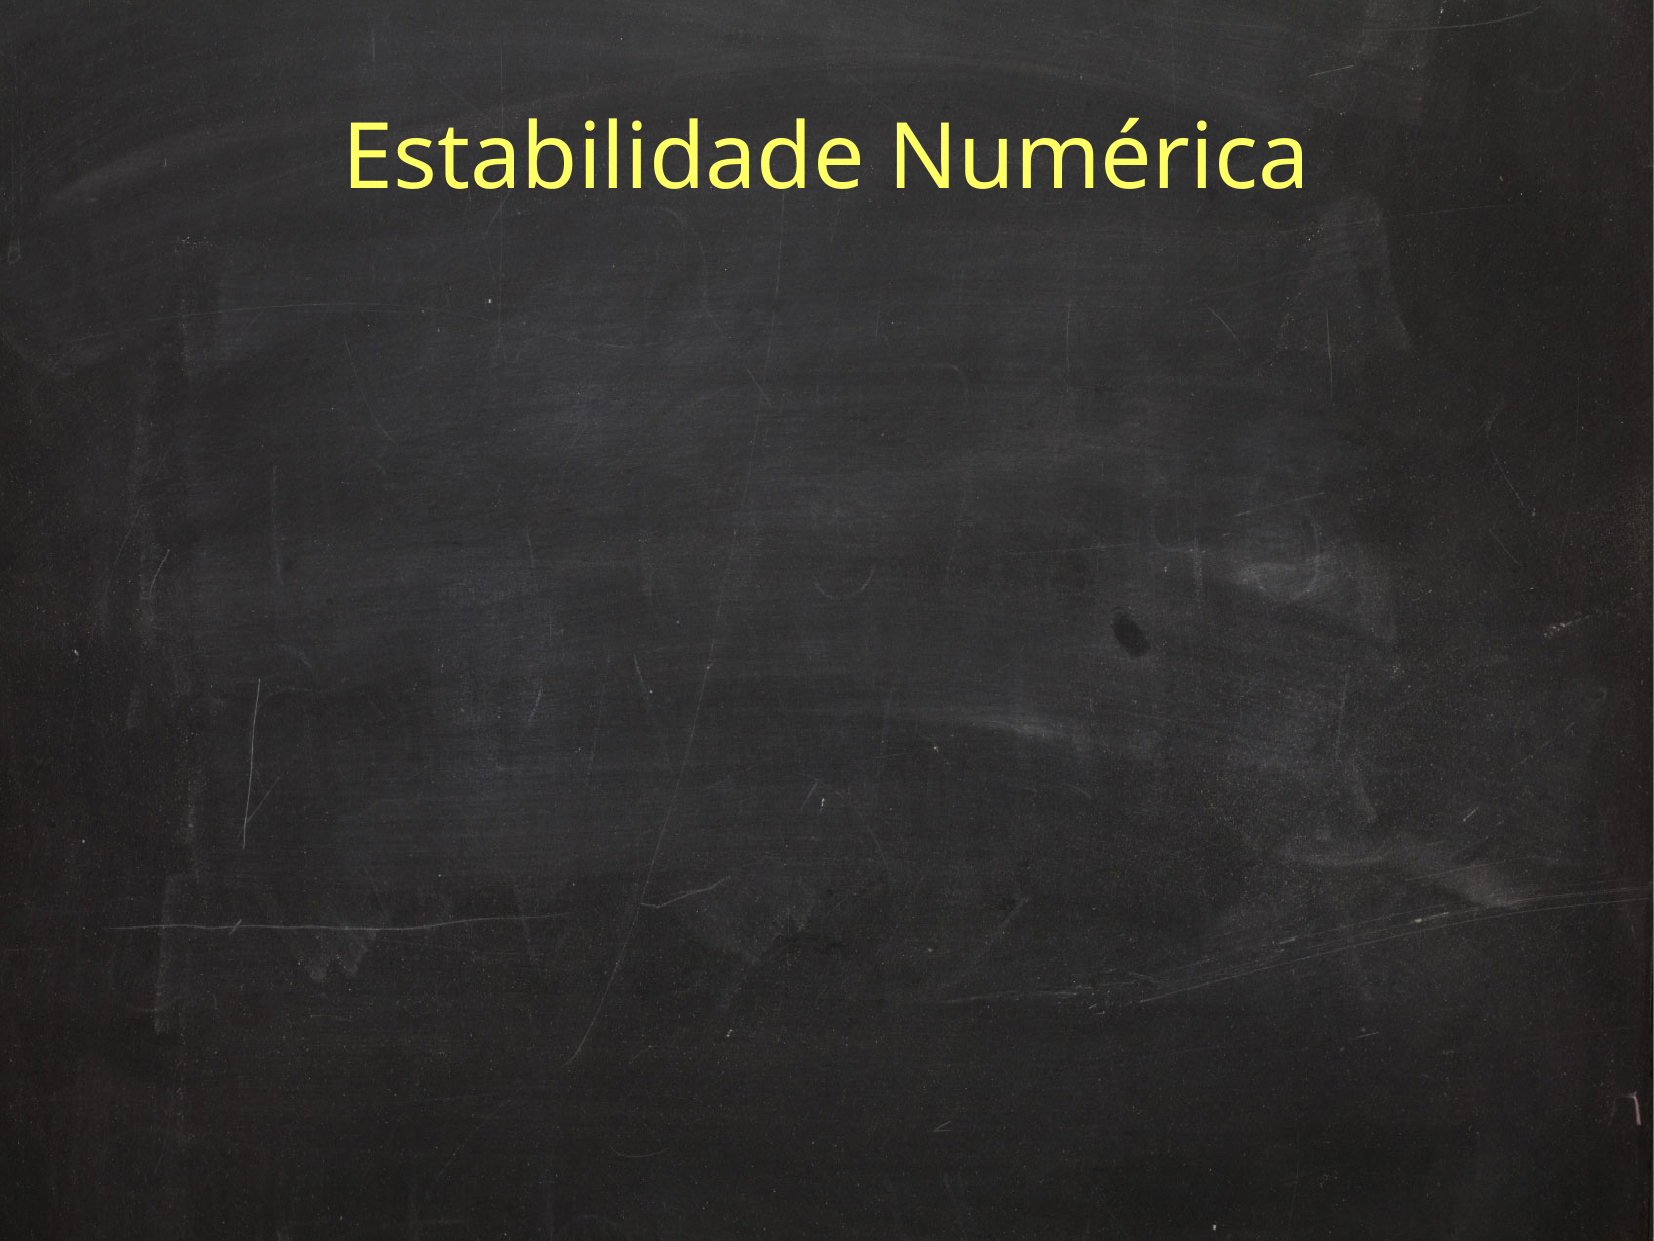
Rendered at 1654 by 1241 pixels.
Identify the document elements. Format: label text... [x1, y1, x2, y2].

title Estabilidade Numérica [82, 49, 1571, 257]
picture [0, 0, 1654, 1241]
